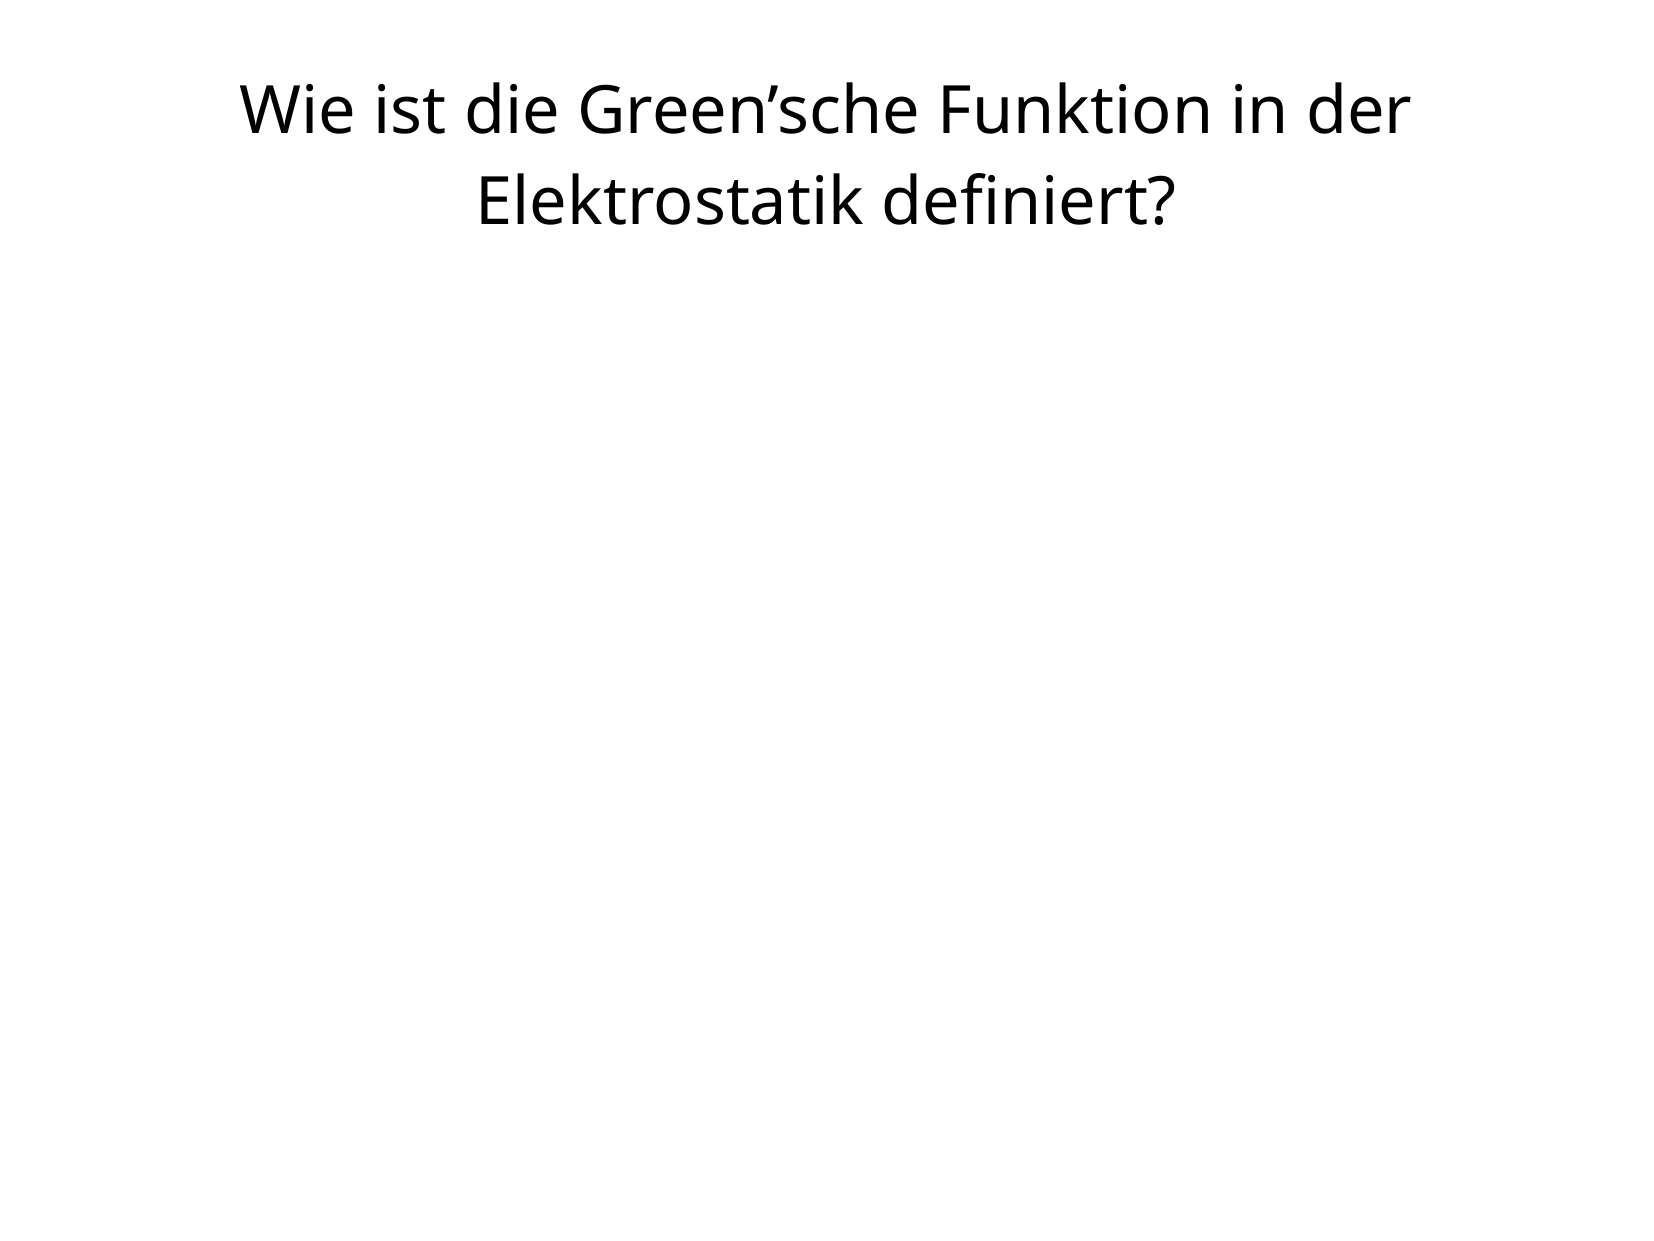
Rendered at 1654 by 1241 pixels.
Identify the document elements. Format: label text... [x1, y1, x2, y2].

title Wie ist die Green’sche Funktion in der Elektrostatik definiert? [82, 49, 1571, 257]
